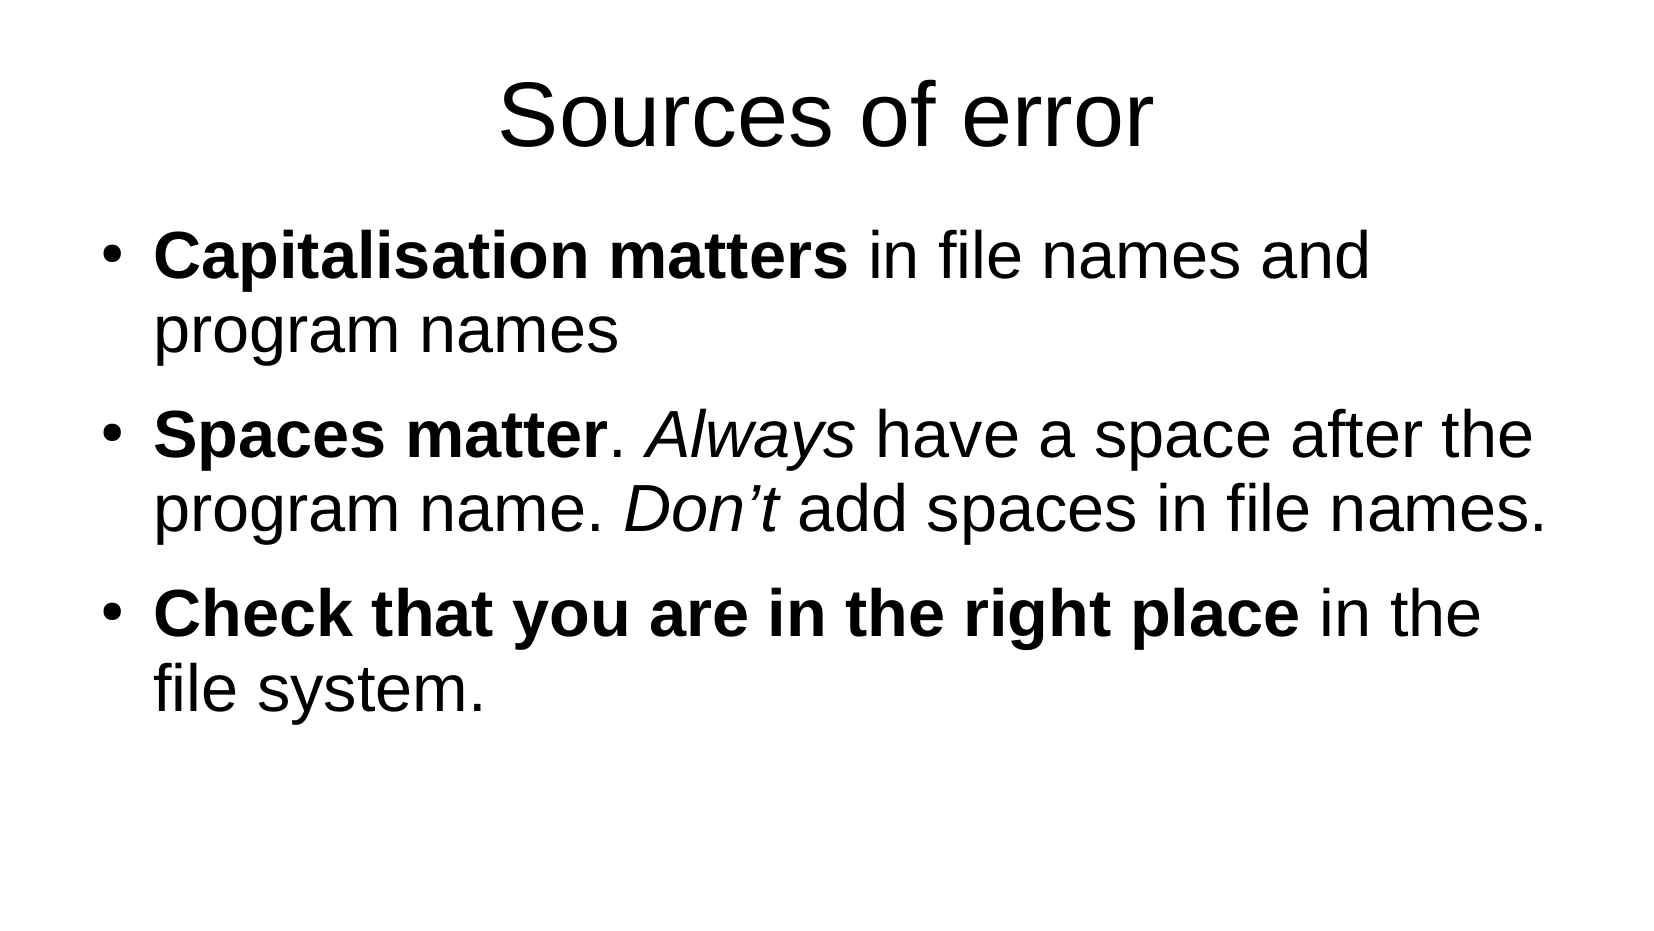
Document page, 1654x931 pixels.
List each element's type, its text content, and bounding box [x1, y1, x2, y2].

list Capitalisation matters in file names and program names Spaces matter. Always have a space after the program name. Don’t add spaces in file names. Check that you are in the right place in the file system. [82, 217, 1571, 758]
title Sources of error [82, 37, 1571, 193]
